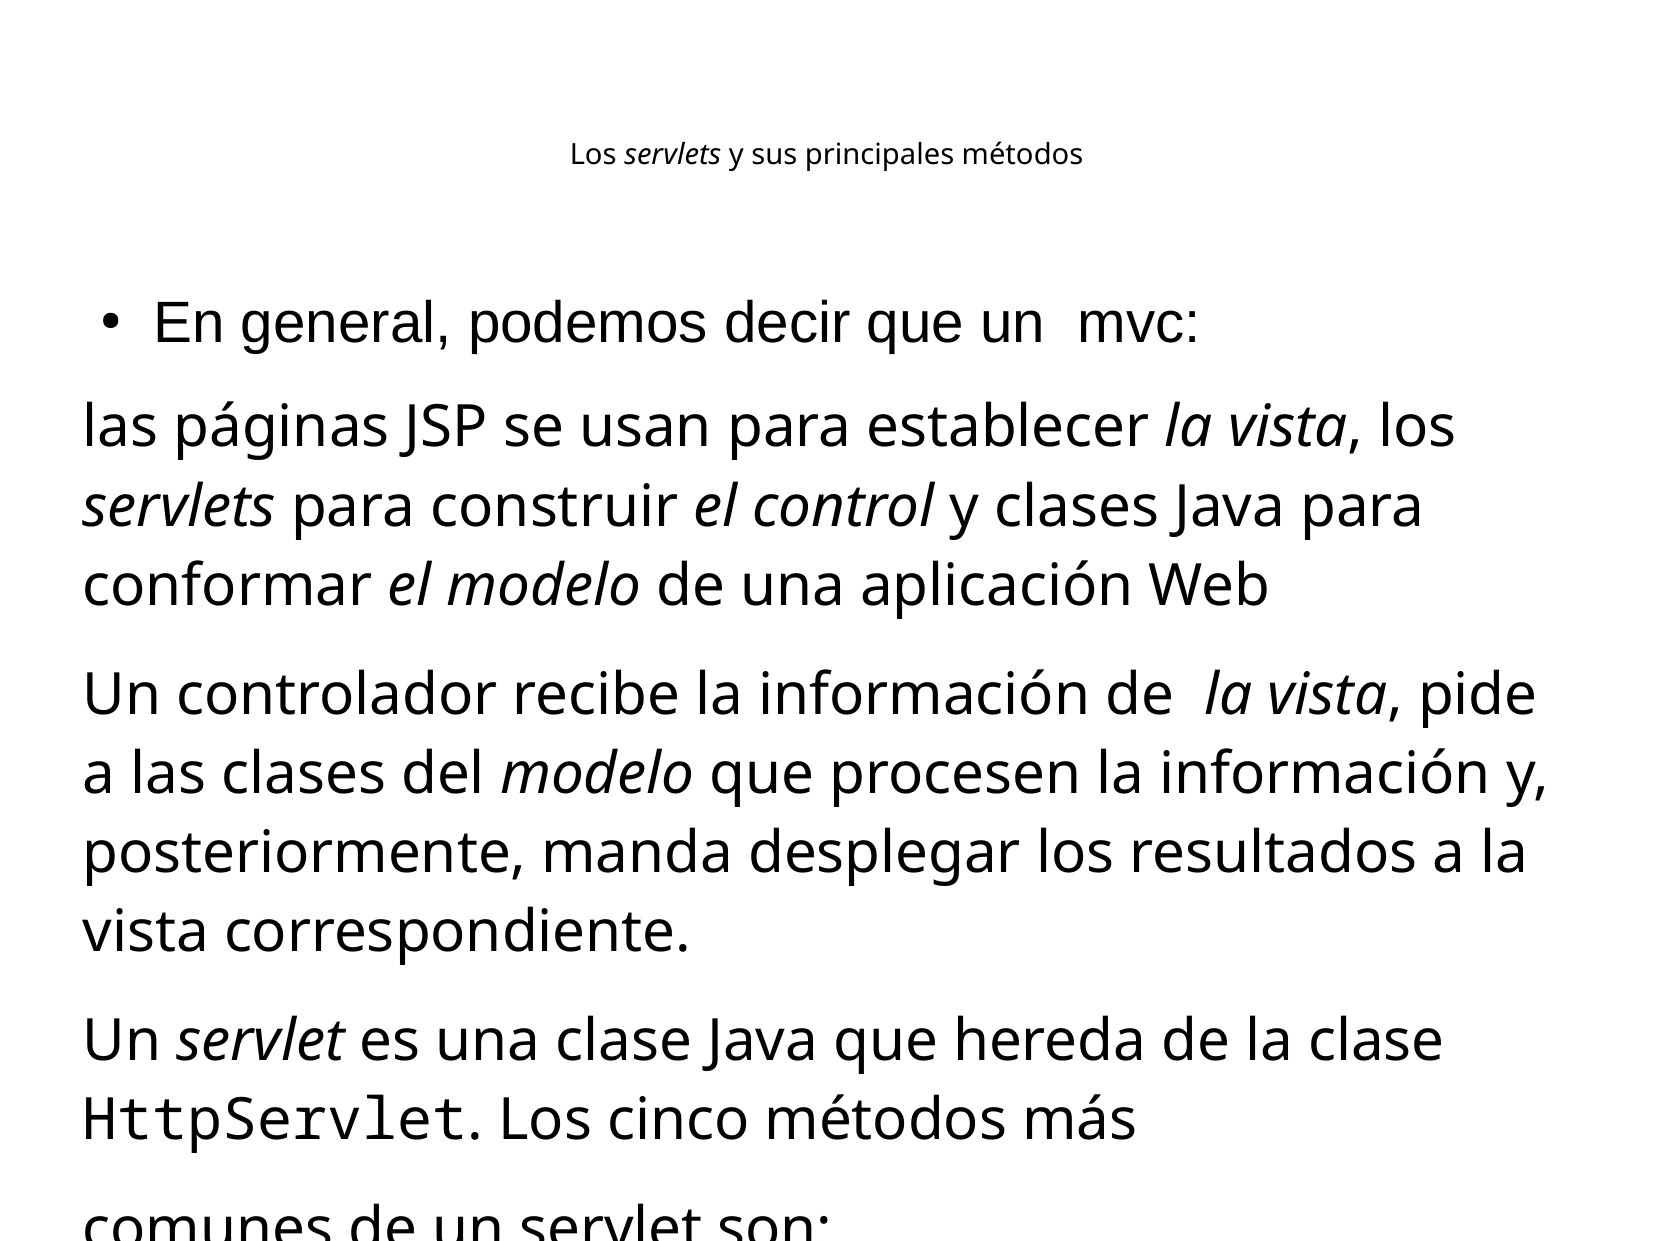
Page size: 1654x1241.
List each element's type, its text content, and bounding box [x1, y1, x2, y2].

title Los servlets y sus principales métodos [82, 49, 1571, 257]
list En general, podemos decir que un mvc: las páginas JSP se usan para establecer la vista, los servlets para construir el control y clases Java para conformar el modelo de una aplicación Web Un controlador recibe la información de la vista, pide a las clases del modelo que procesen la información y, posteriormente, manda desplegar los resultados a la vista correspondiente. Un servlet es una clase Java que hereda de la clase HttpServlet. Los cinco métodos más comunes de un servlet son: [82, 290, 1571, 1131]
